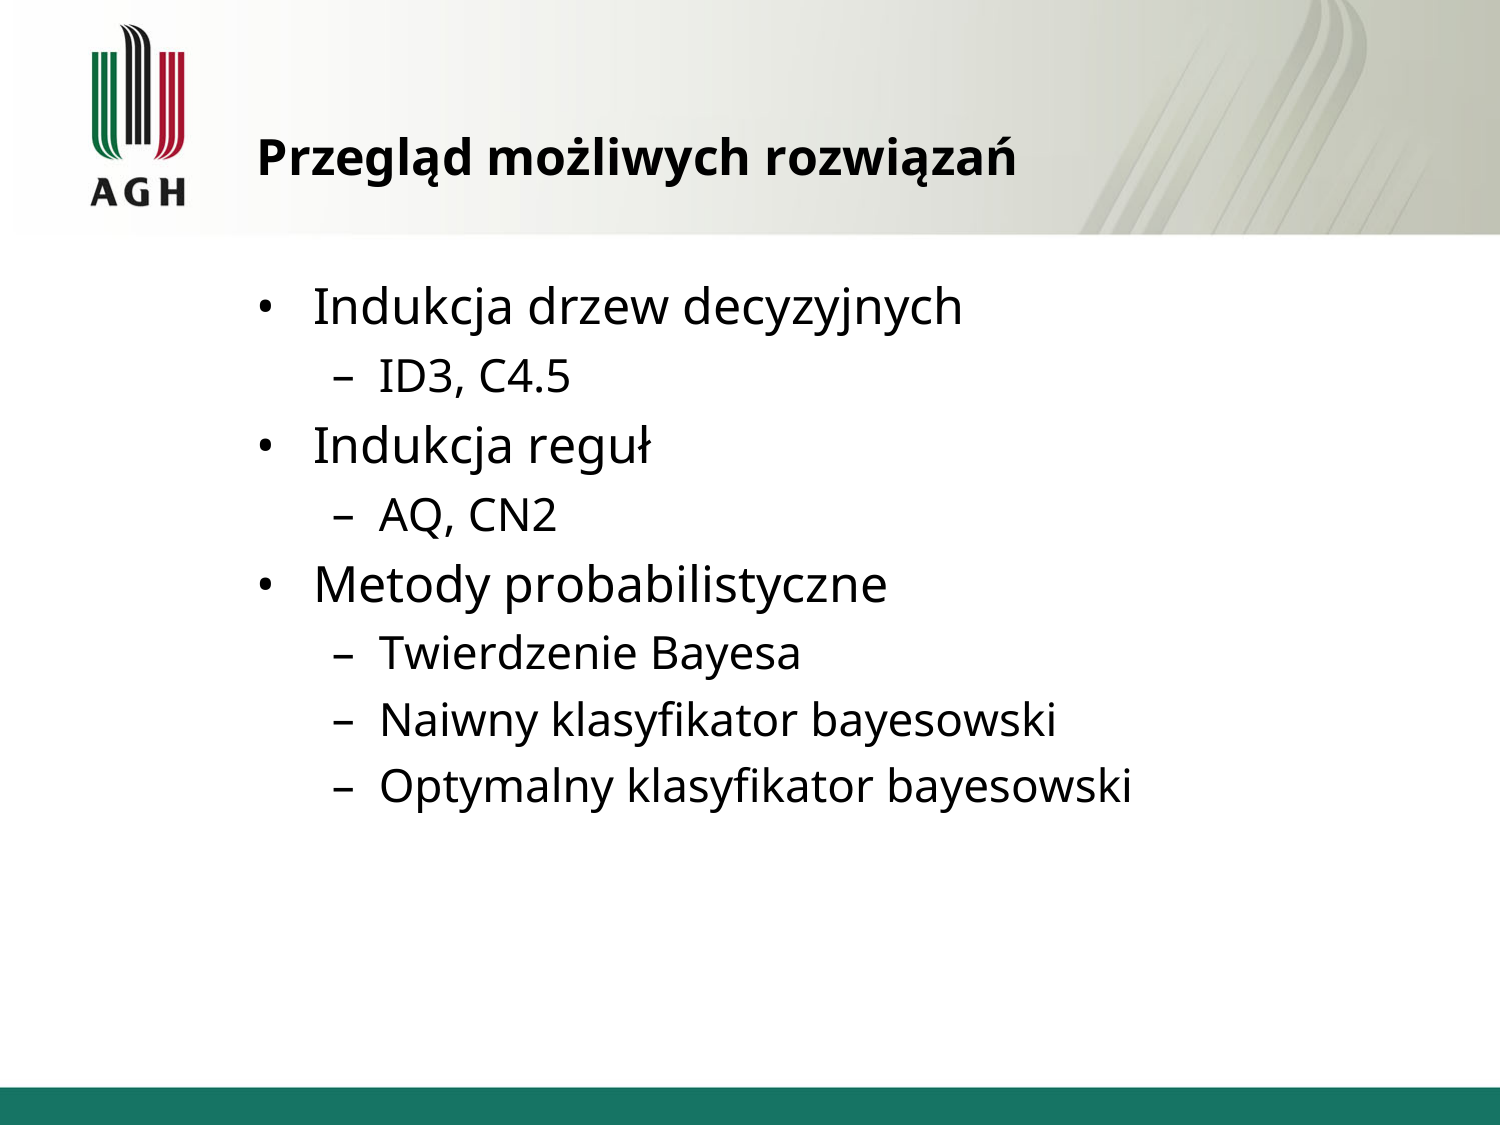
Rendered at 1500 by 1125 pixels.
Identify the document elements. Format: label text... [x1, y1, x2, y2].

picture [0, 0, 1500, 1125]
title Przegląd możliwych rozwiązań [242, 78, 1425, 233]
list Indukcja drzew decyzyjnych ID3, C4.5 Indukcja reguł AQ, CN2 Metody probabilistyczne Twierdzenie Bayesa Naiwny klasyfikator bayesowski Optymalny klasyfikator bayesowski [242, 267, 1425, 1005]
